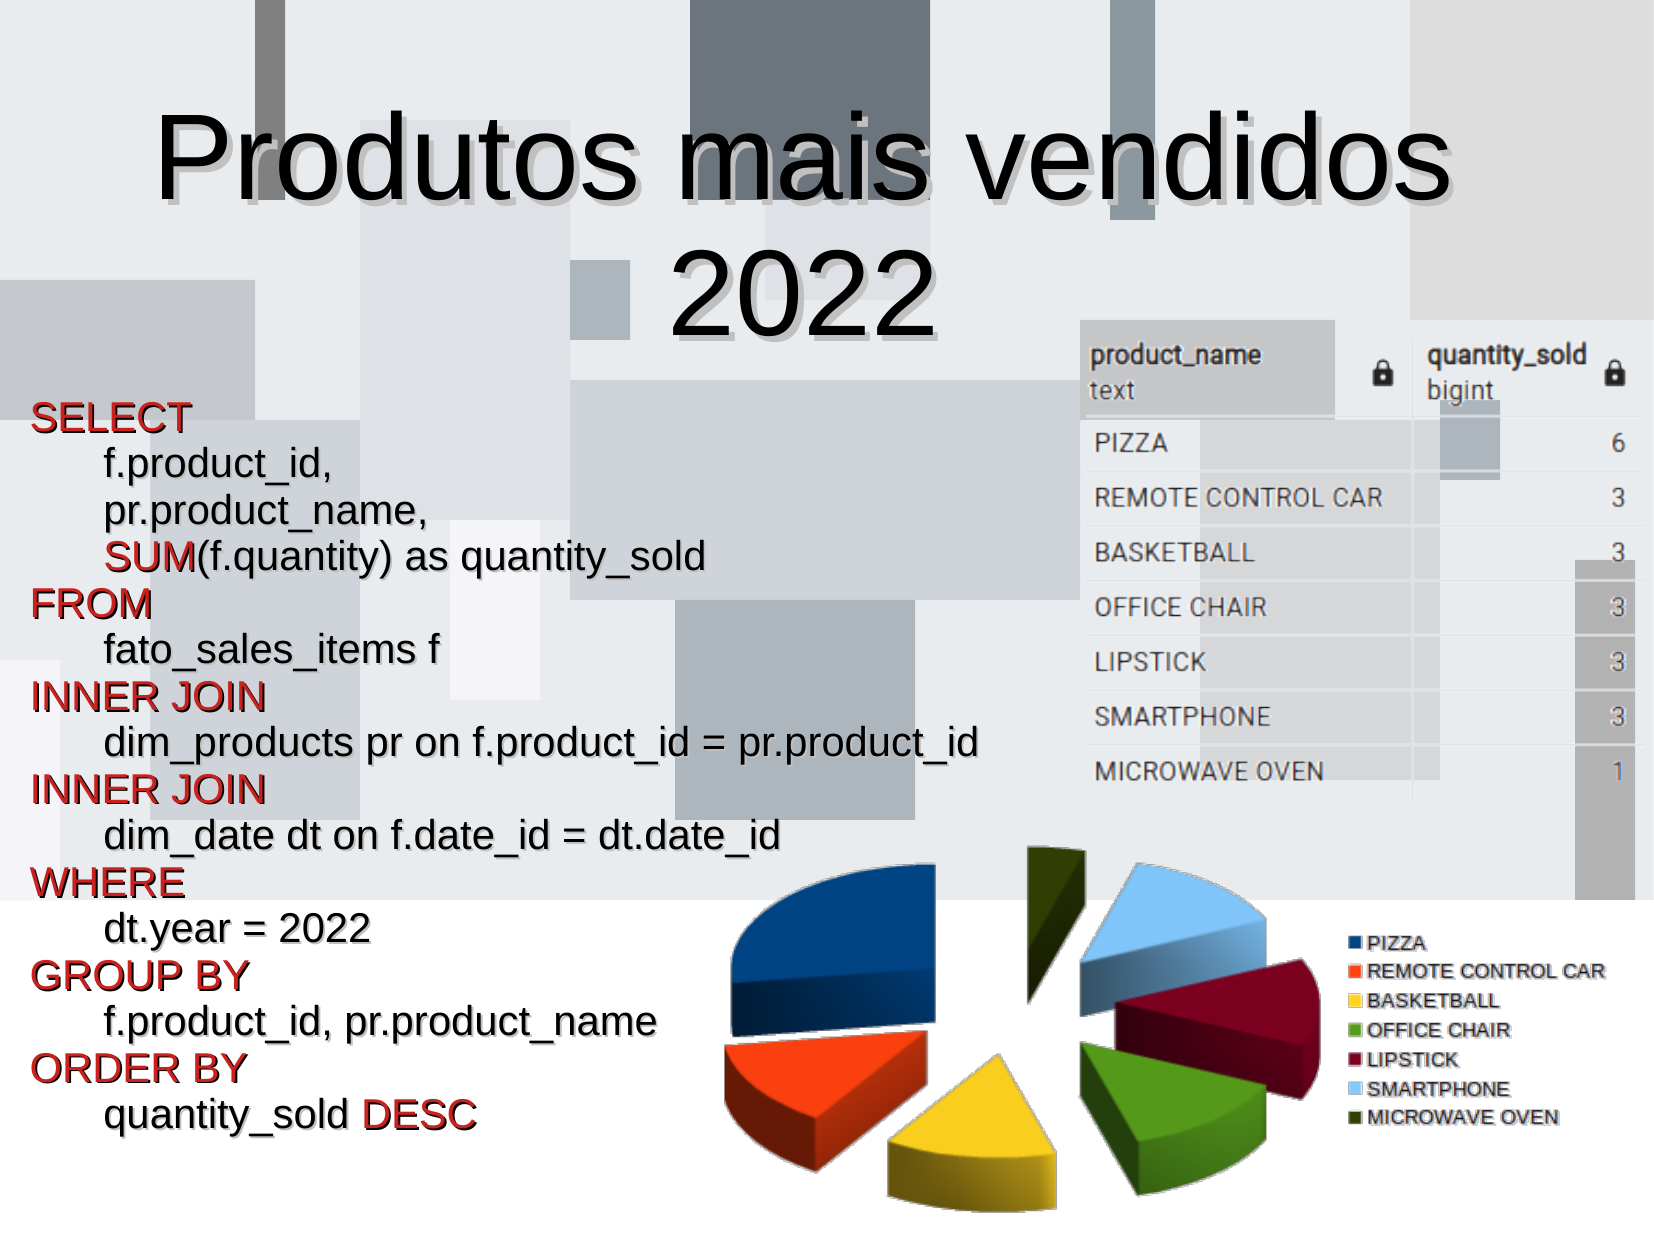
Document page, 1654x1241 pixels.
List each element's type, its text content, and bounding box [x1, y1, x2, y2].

title Produtos mais vendidos 2022 [59, 88, 1548, 363]
subtitle SELECT f.product_id, pr.product_name, SUM(f.quantity) as quantity_sold FROM fato_sales_items f INNER JOIN dim_products pr on f.product_id = pr.product_id INNER JOIN dim_date dt on f.date_id = dt.date_id WHERE dt.year = 2022 GROUP BY f.product_id, pr.product_name ORDER BY quantity_sold DESC [29, 393, 1004, 1138]
picture [686, 339, 1644, 1241]
